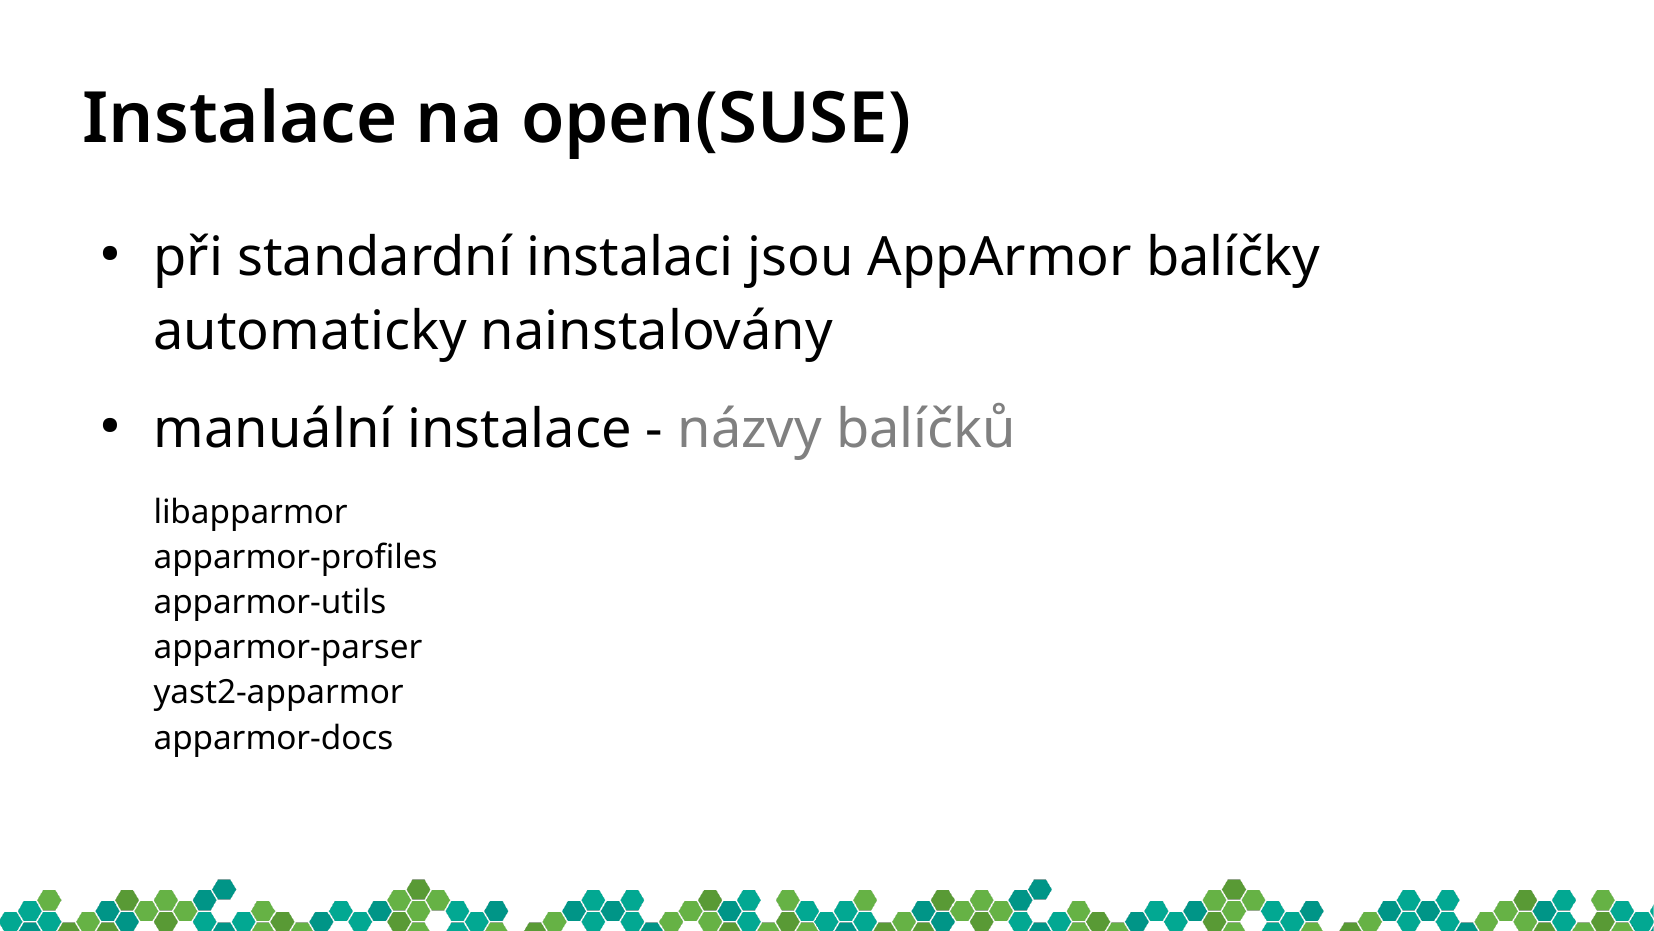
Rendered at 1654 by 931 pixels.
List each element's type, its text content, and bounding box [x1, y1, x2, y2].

picture [0, 871, 1654, 931]
list při standardní instalaci jsou AppArmor balíčky automaticky nainstalovány manuální instalace - názvy balíčků libapparmor apparmor-profiles apparmor-utils apparmor-parser yast2-apparmor apparmor-docs [82, 217, 1571, 855]
text_box [82, 37, 1571, 193]
